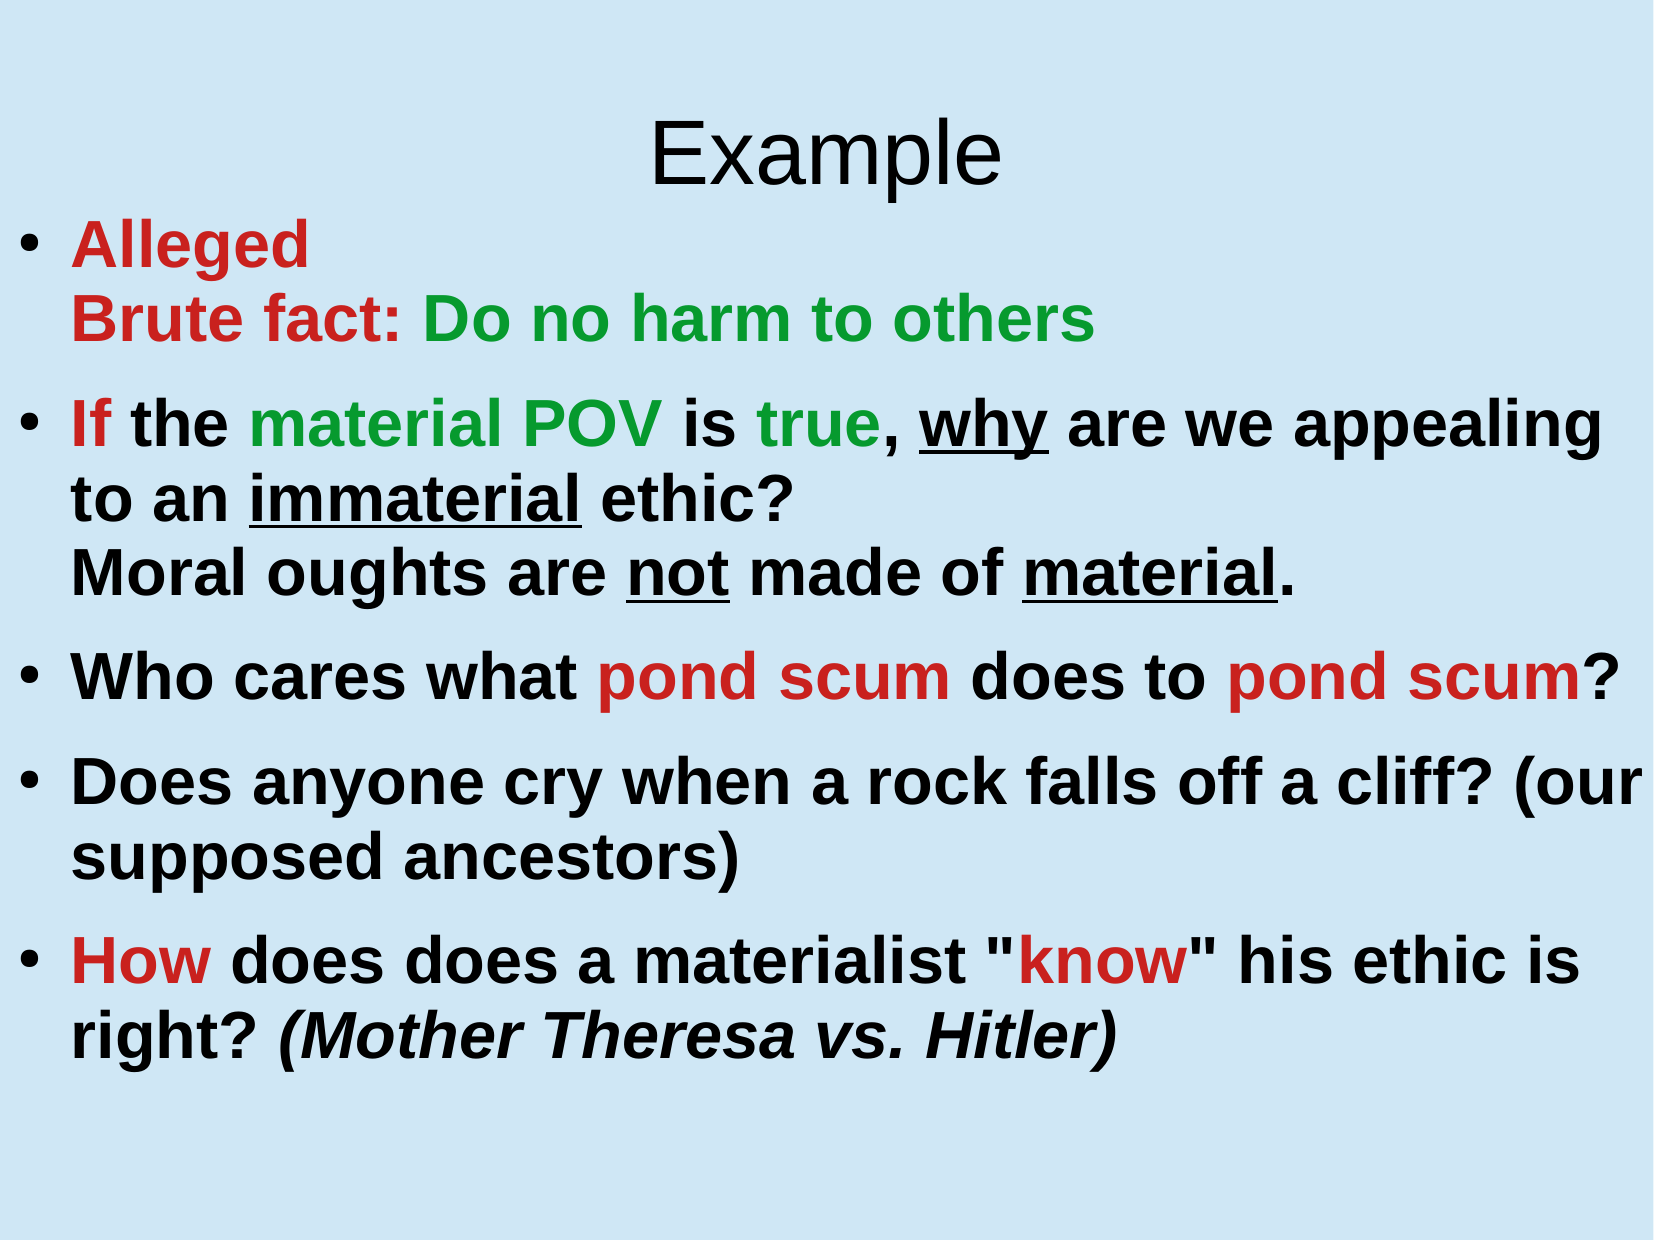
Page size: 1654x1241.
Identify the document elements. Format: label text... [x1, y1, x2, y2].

title Example [82, 49, 1571, 206]
list Alleged Brute fact: Do no harm to others If the material POV is true, why are we appealing to an immaterial ethic? Moral oughts are not made of material. Who cares what pond scum does to pond scum? Does anyone cry when a rock falls off a cliff? (our supposed ancestors) How does does a materialist "know" his ethic is right? (Mother Theresa vs. Hitler) [0, 206, 1654, 1231]
